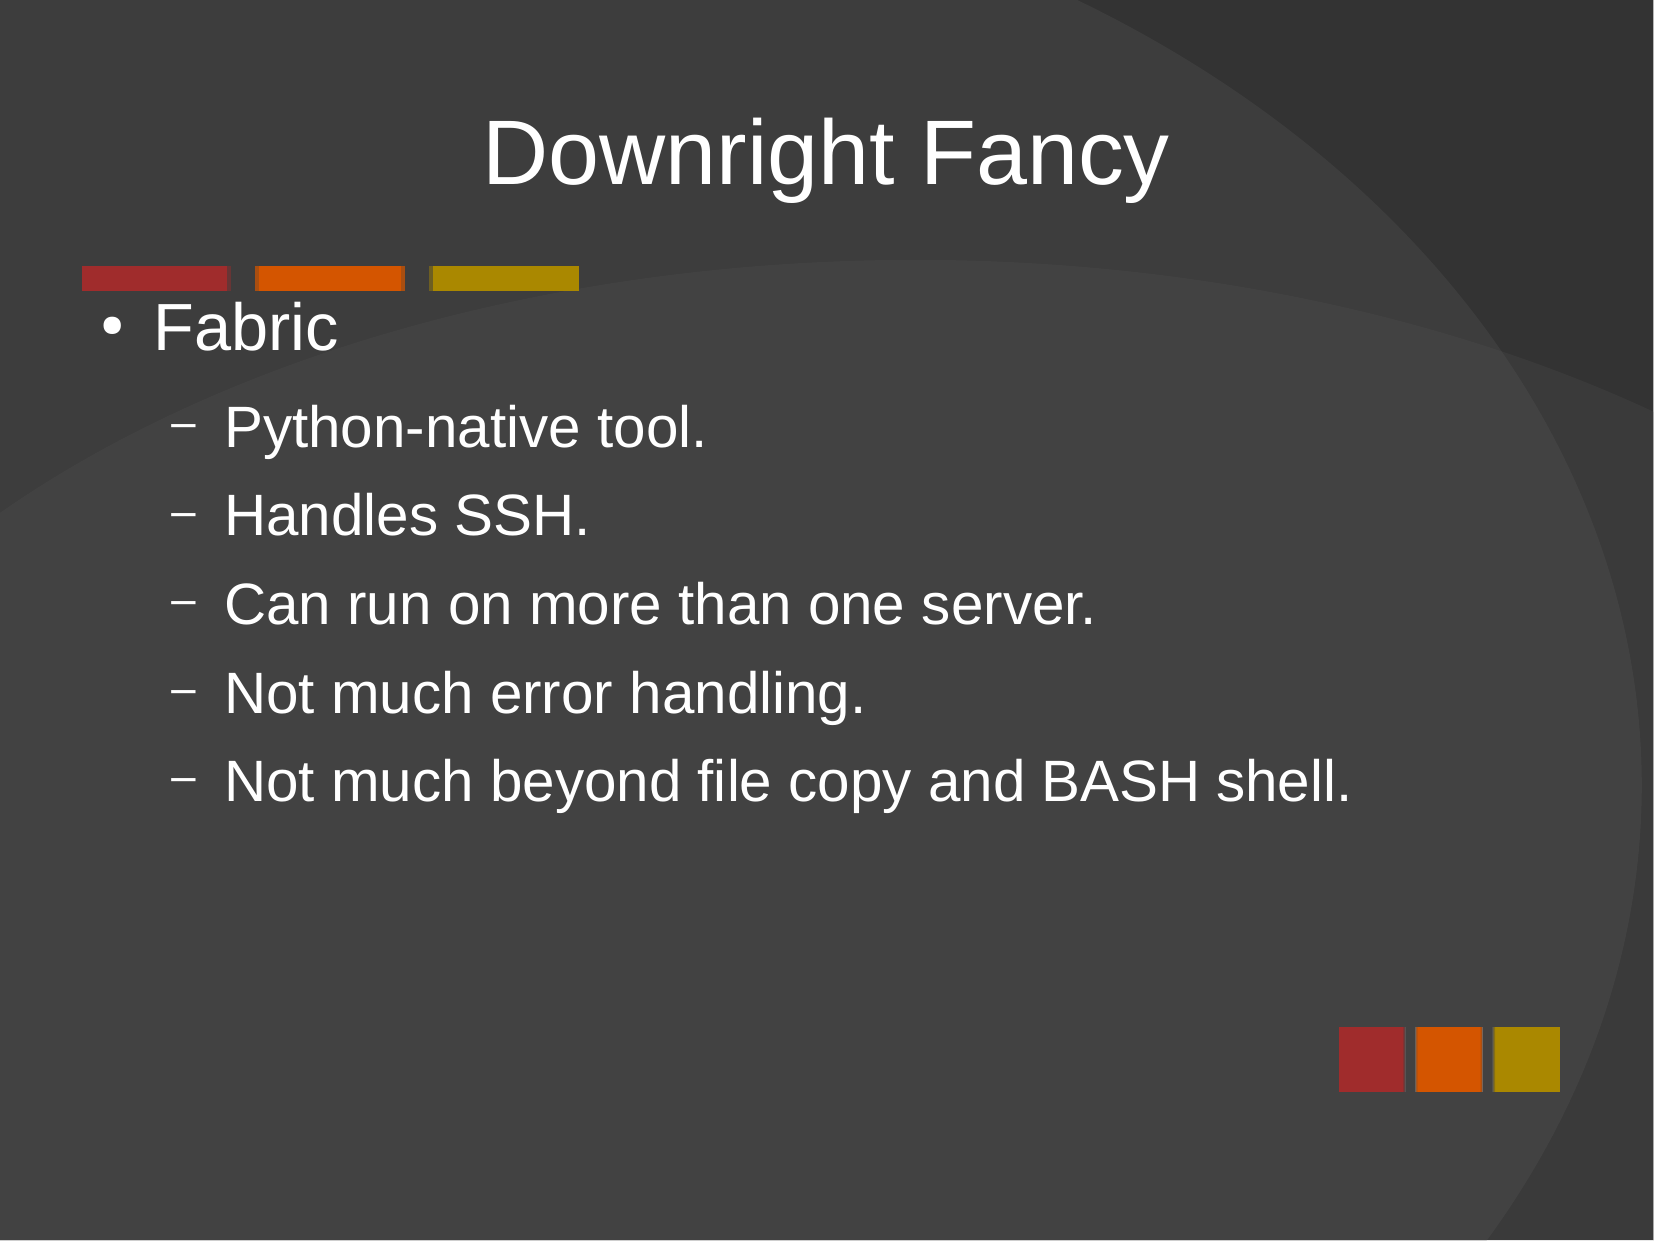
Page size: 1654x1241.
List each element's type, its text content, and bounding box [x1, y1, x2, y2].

picture [82, 266, 579, 290]
list Fabric Python-native tool. Handles SSH. Can run on more than one server. Not much error handling. Not much beyond file copy and BASH shell. [82, 290, 1571, 1010]
picture [1339, 1027, 1560, 1092]
title Downright Fancy [82, 49, 1571, 257]
